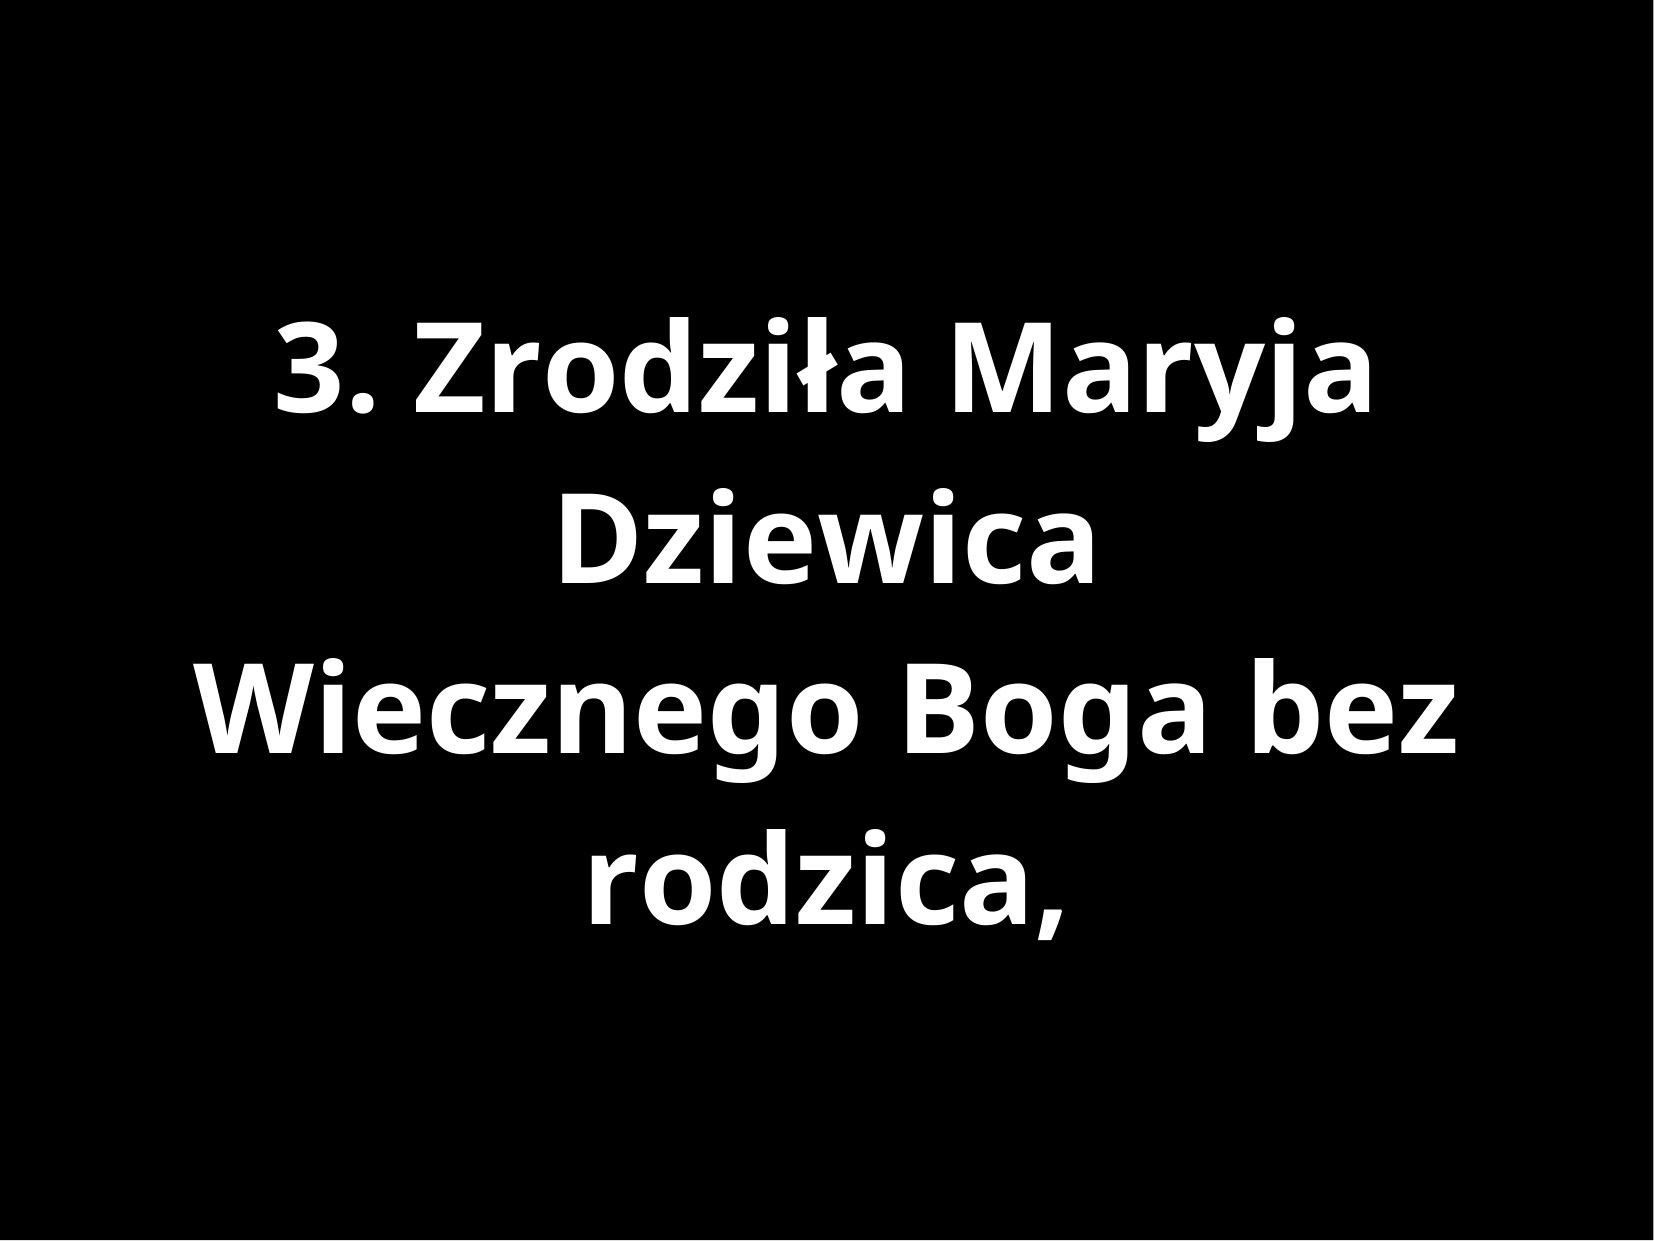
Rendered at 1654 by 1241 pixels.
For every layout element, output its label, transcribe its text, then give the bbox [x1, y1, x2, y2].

title 3. Zrodziła Maryja Dziewica Wiecznego Boga bez rodzica, [0, 0, 1654, 1241]
